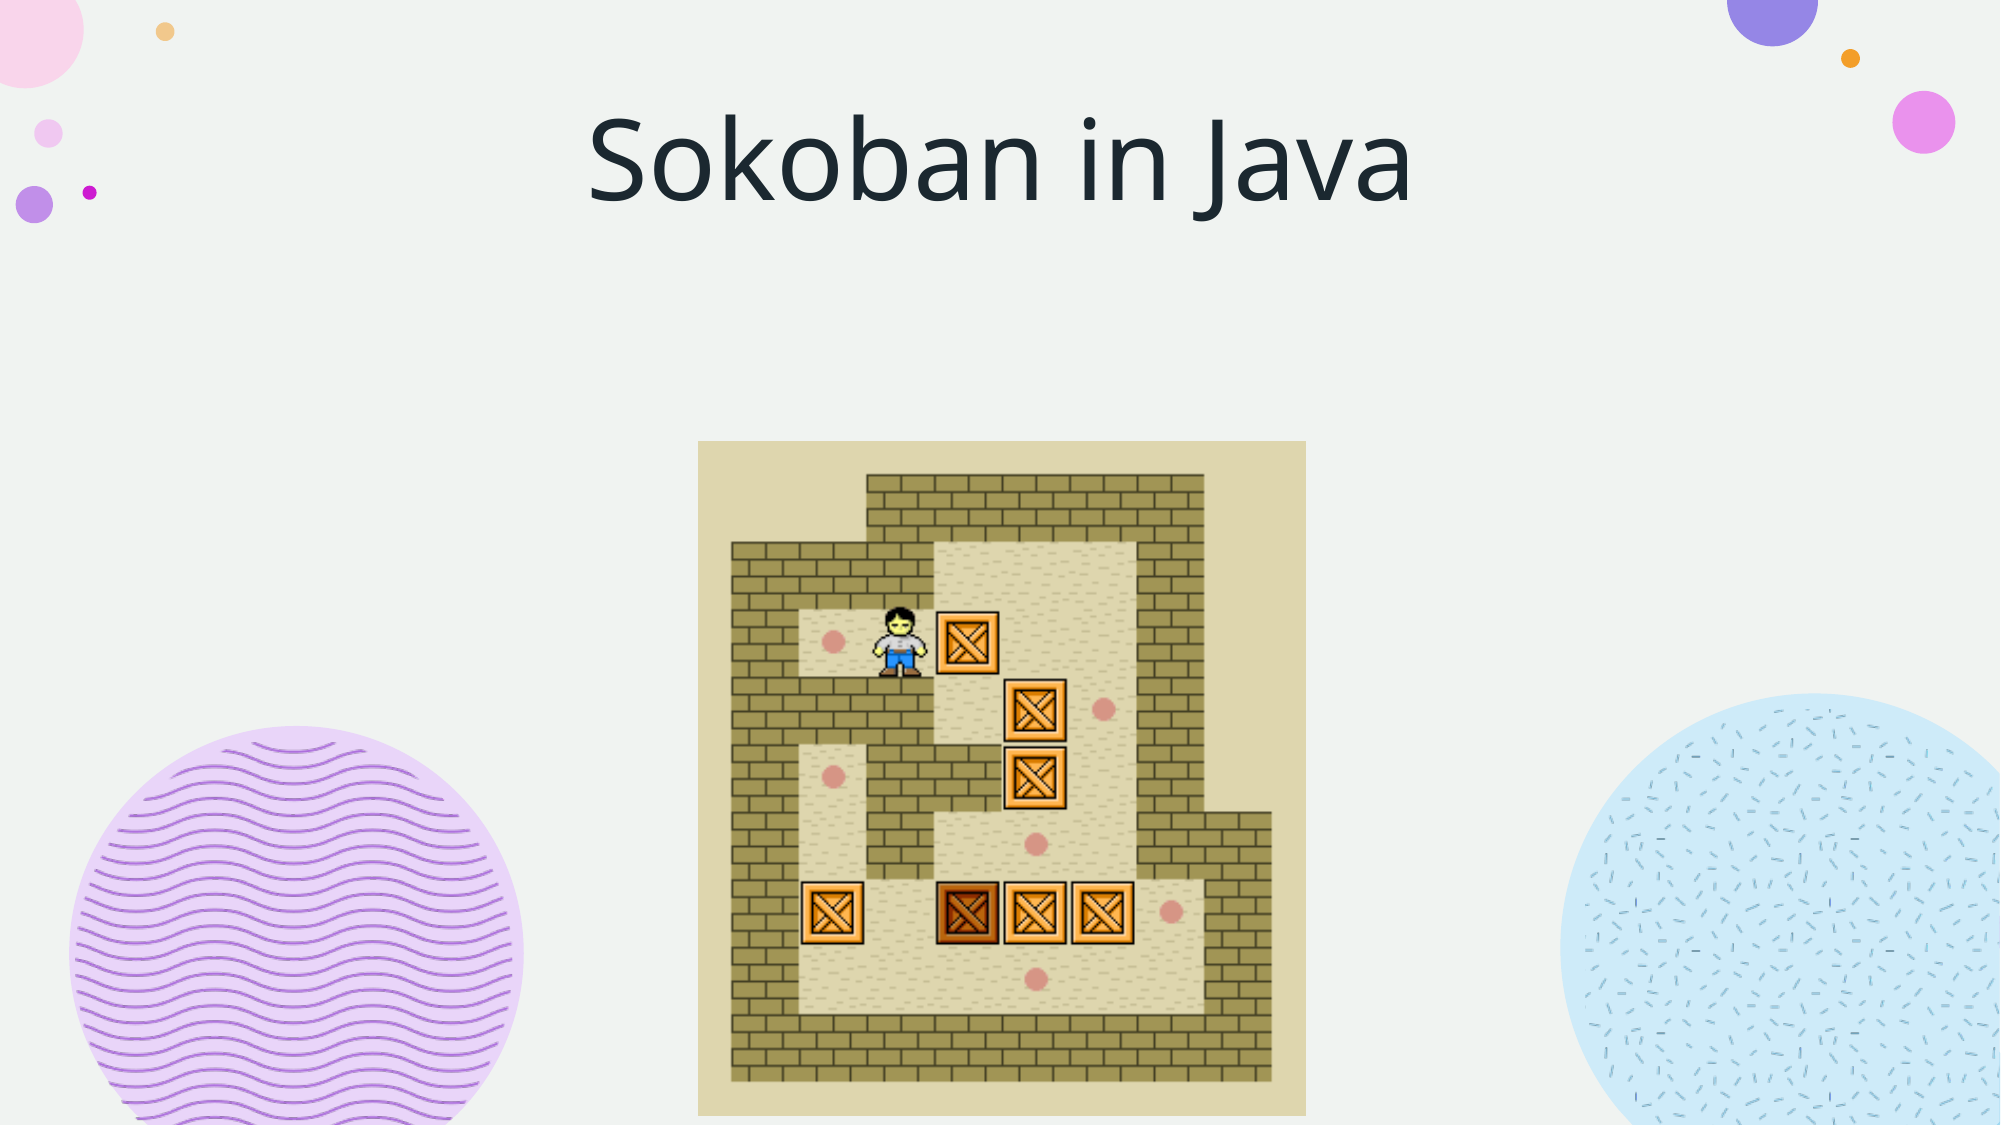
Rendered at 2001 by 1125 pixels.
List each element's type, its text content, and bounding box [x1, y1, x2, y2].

text_box Sokoban in Java [127, 54, 1877, 273]
picture [1585, 709, 2000, 1125]
picture [68, 737, 513, 1125]
text_box [0, 0, 2000, 1125]
picture [698, 441, 1306, 1116]
